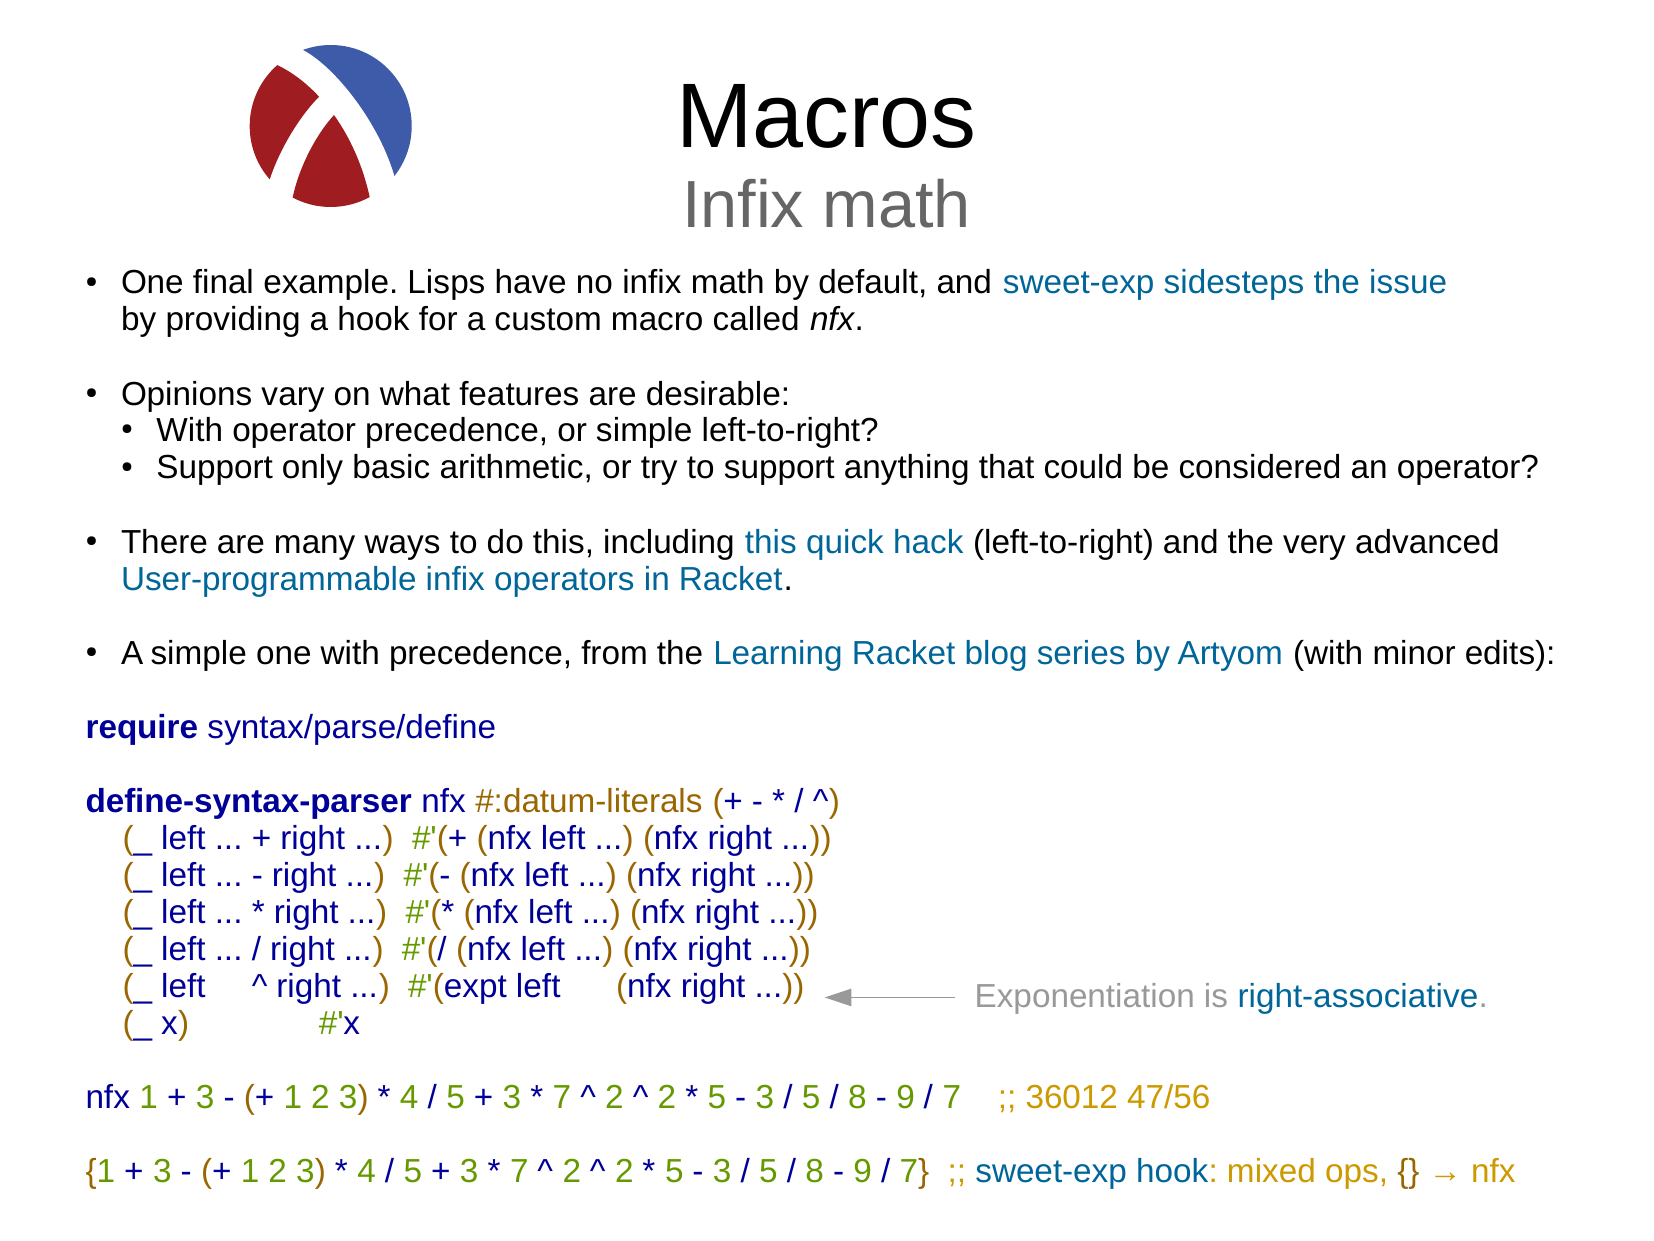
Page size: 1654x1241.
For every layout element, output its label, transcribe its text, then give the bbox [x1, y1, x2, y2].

text_box One final example. Lisps have no infix math by default, and sweet-exp sidesteps the issue by providing a hook for a custom macro called nfx. Opinions vary on what features are desirable: With operator precedence, or simple left-to-right? Support only basic arithmetic, or try to support anything that could be considered an operator? There are many ways to do this, including this quick hack (left-to-right) and the very advanced User-programmable infix operators in Racket. A simple one with precedence, from the Learning Racket blog series by Artyom (with minor edits): require syntax/parse/define define-syntax-parser nfx #:datum-literals (+ - * / ^) (_ left ... + right ...) #'(+ (nfx left ...) (nfx right ...)) (_ left ... - right ...) #'(- (nfx left ...) (nfx right ...)) (_ left ... * right ...) #'(* (nfx left ...) (nfx right ...)) (_ left ... / right ...) #'(/ (nfx left ...) (nfx right ...)) (_ left ^ right ...) #'(expt left (nfx right ...)) (_ x) #'x nfx 1 + 3 - (+ 1 2 3) * 4 / 5 + 3 * 7 ^ 2 ^ 2 * 5 - 3 / 5 / 8 - 9 / 7 ;; 36012 47/56 {1 + 3 - (+ 1 2 3) * 4 / 5 + 3 * 7 ^ 2 ^ 2 * 5 - 3 / 5 / 8 - 9 / 7} ;; sweet-exp hook: mixed ops, {} → nfx [70, 256, 1589, 1209]
text_box Exponentiation is right-associative. [959, 970, 1503, 1023]
picture [248, 43, 413, 209]
title Macros Infix math [82, 49, 1571, 256]
